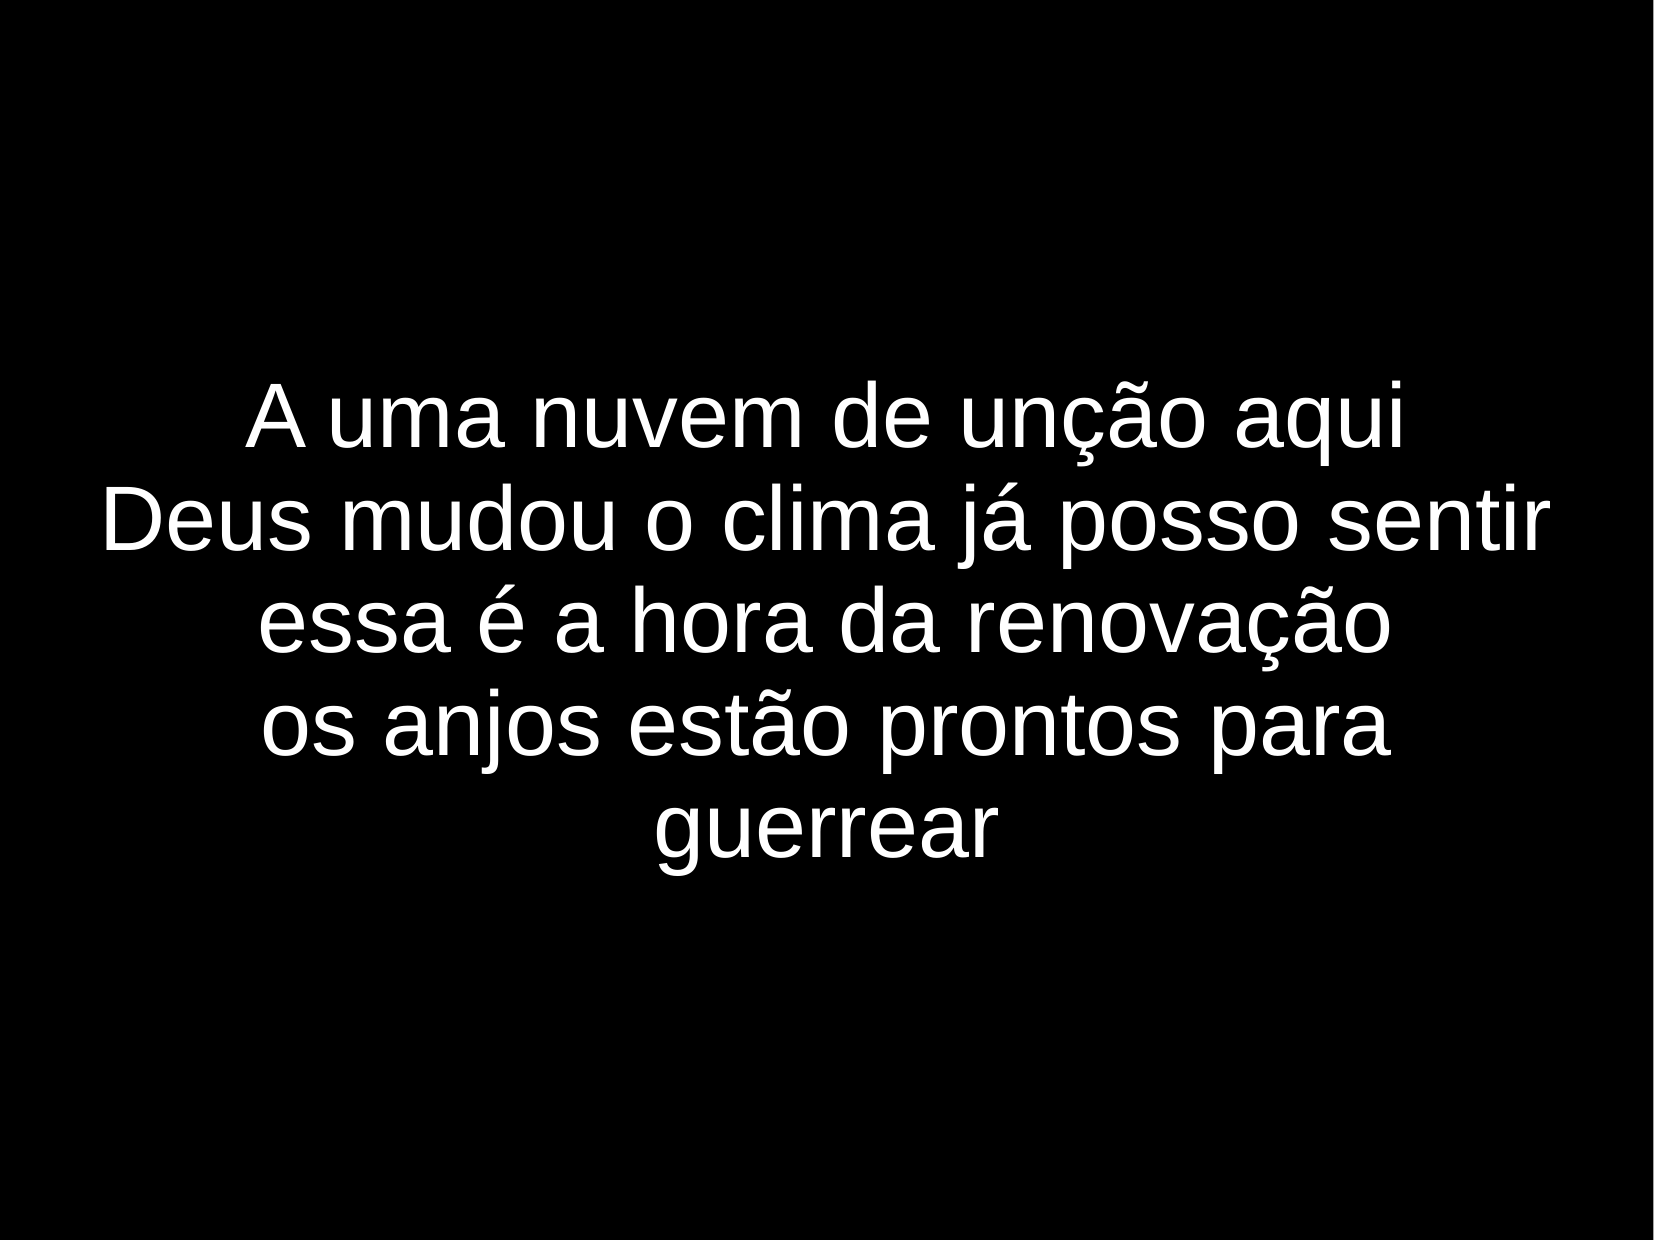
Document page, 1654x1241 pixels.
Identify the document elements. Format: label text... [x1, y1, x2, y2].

subtitle A uma nuvem de unção aqui Deus mudou o clima já posso sentir essa é a hora da renovação os anjos estão prontos para guerrear [82, 49, 1571, 1193]
